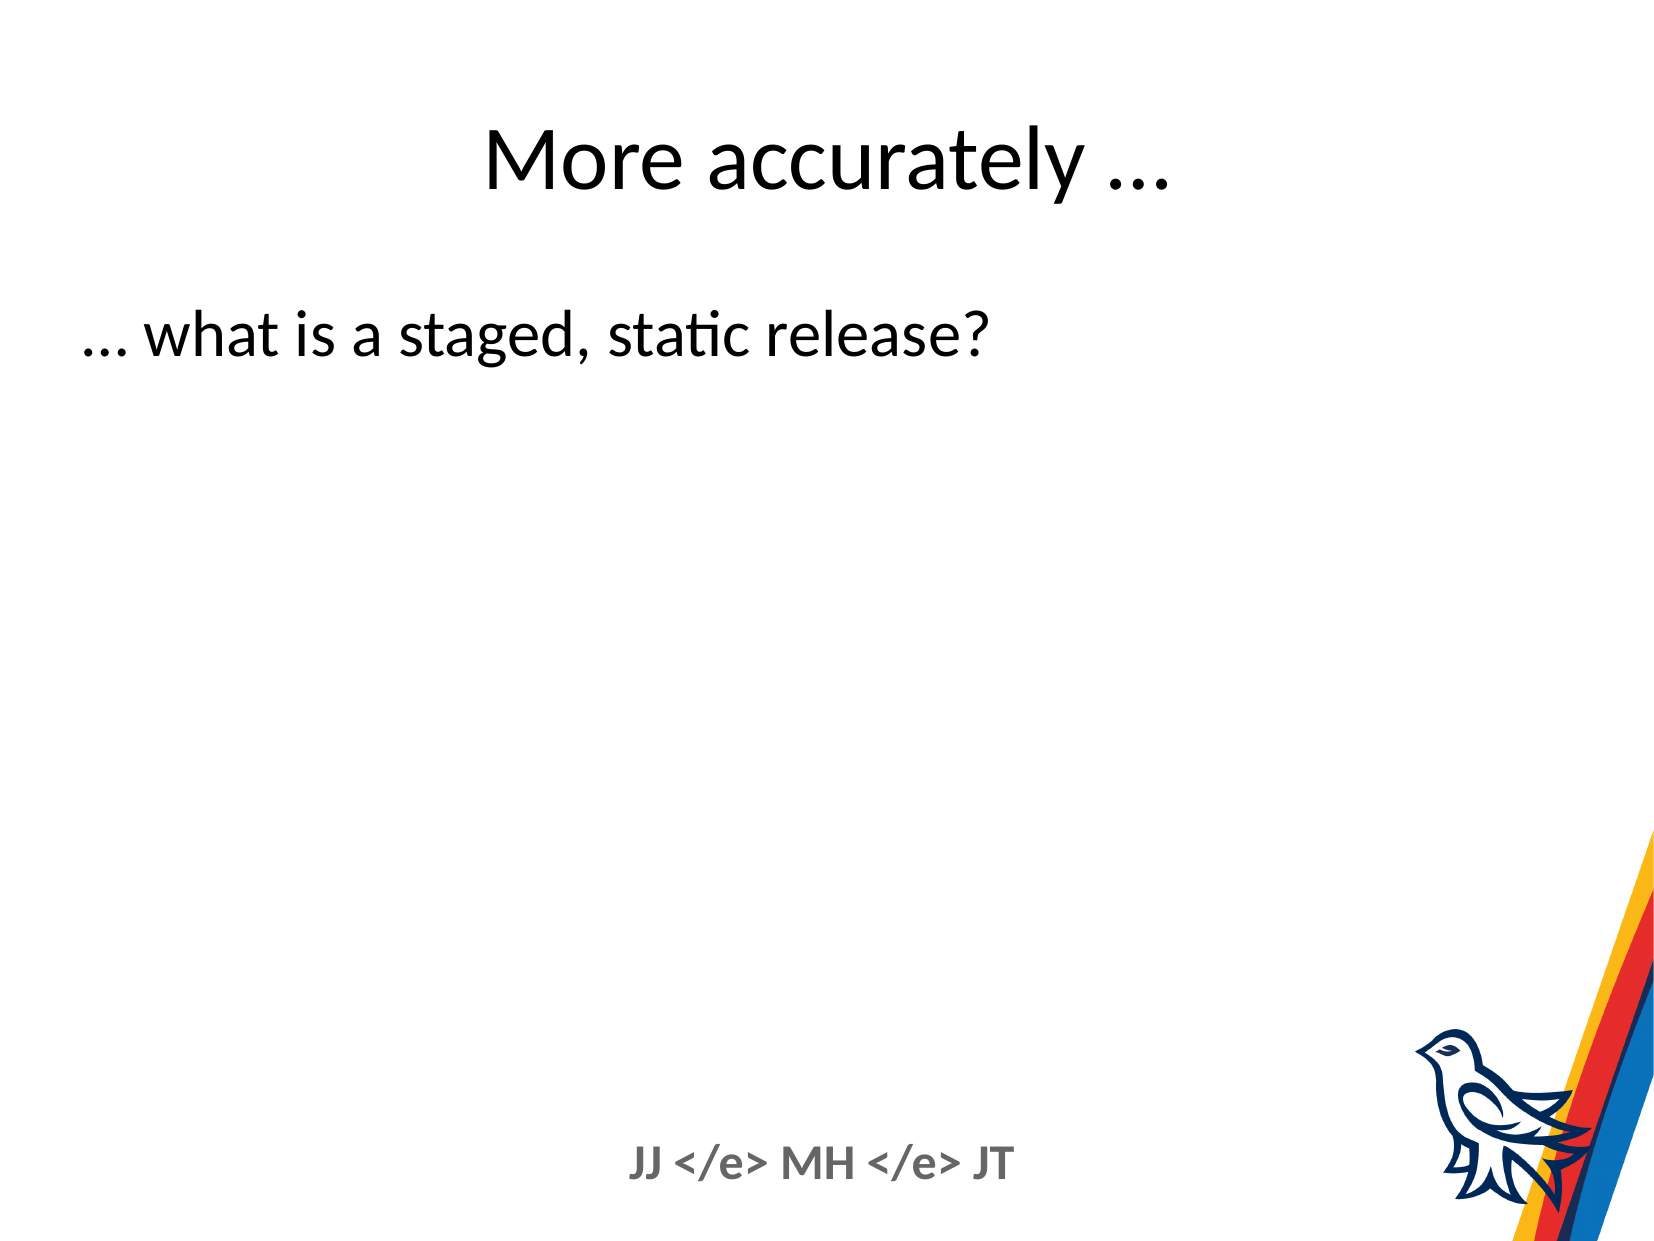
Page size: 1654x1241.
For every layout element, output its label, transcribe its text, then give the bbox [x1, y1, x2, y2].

list … what is a staged, static release? [82, 290, 1571, 1010]
title More accurately … [82, 49, 1571, 257]
text_box JJ </e> MH </e> JT [565, 1129, 1090, 1216]
